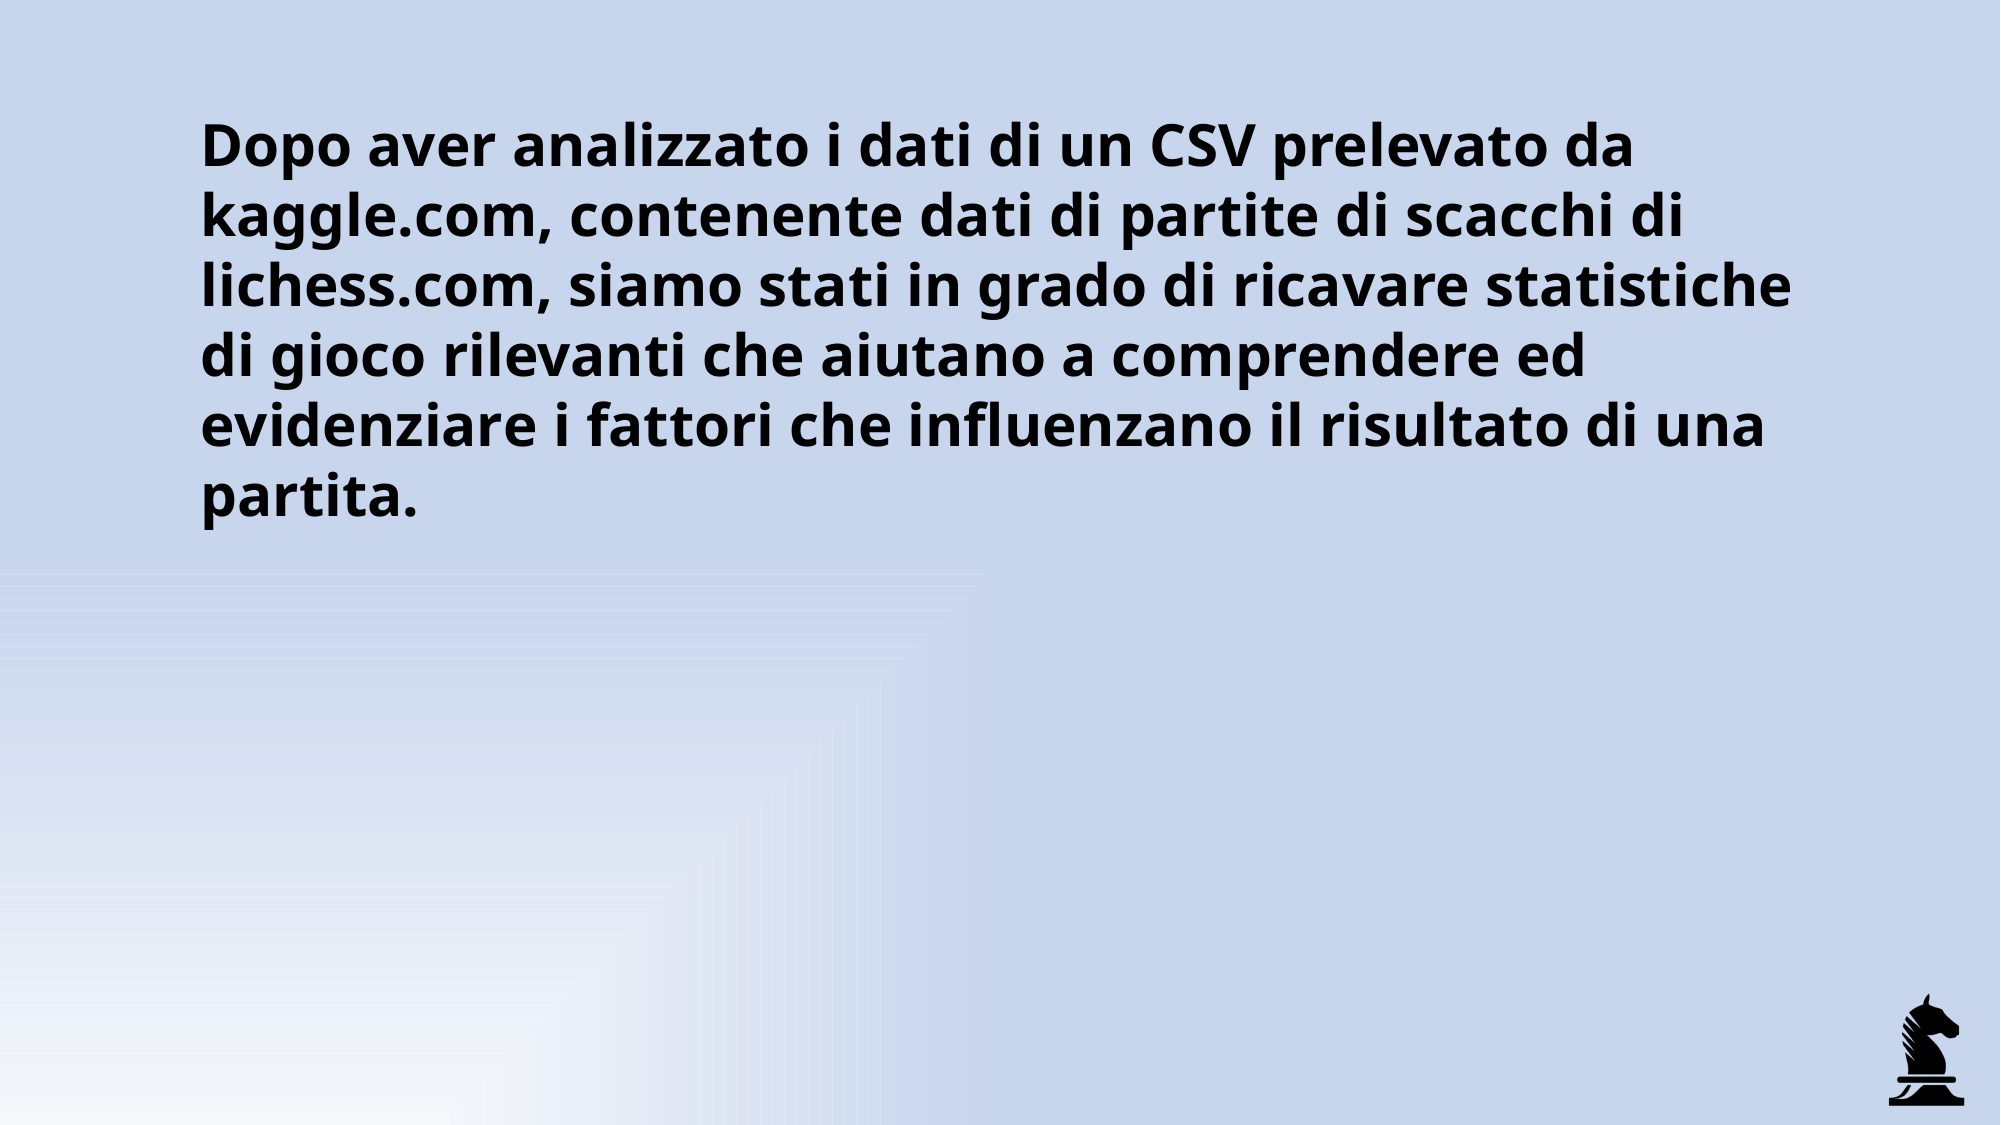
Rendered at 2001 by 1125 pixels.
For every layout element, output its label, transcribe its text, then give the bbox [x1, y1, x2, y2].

text_box Dopo aver analizzato i dati di un CSV prelevato da kaggle.com, contenente dati di partite di scacchi di lichess.com, siamo stati in grado di ricavare statistiche di gioco rilevanti che aiutano a comprendere ed evidenziare i fattori che influenzano il risultato di una partita. [185, 100, 1815, 682]
picture [1850, 975, 2000, 1125]
